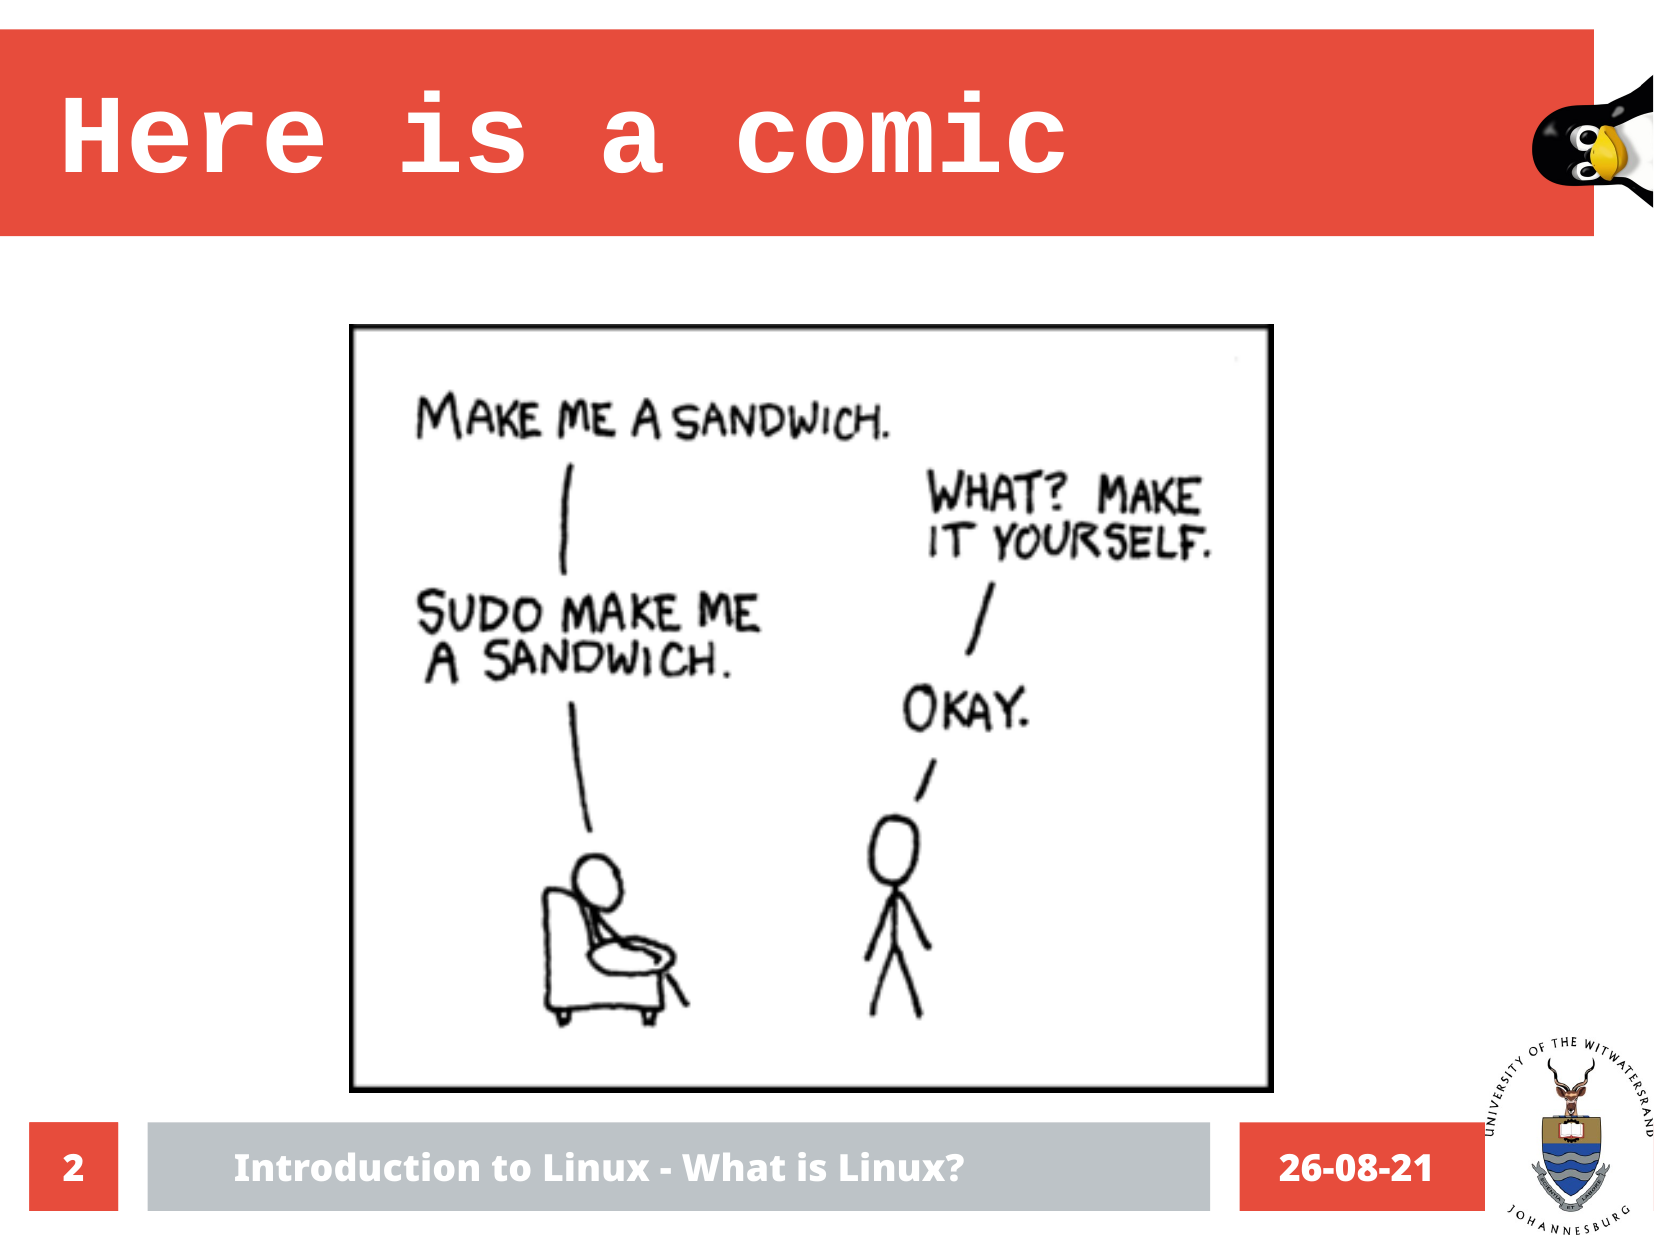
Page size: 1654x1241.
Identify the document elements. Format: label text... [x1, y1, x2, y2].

title Here is a comic [58, 59, 1594, 207]
picture [1515, 24, 1654, 276]
picture [1485, 1037, 1654, 1235]
picture [349, 324, 1274, 1093]
